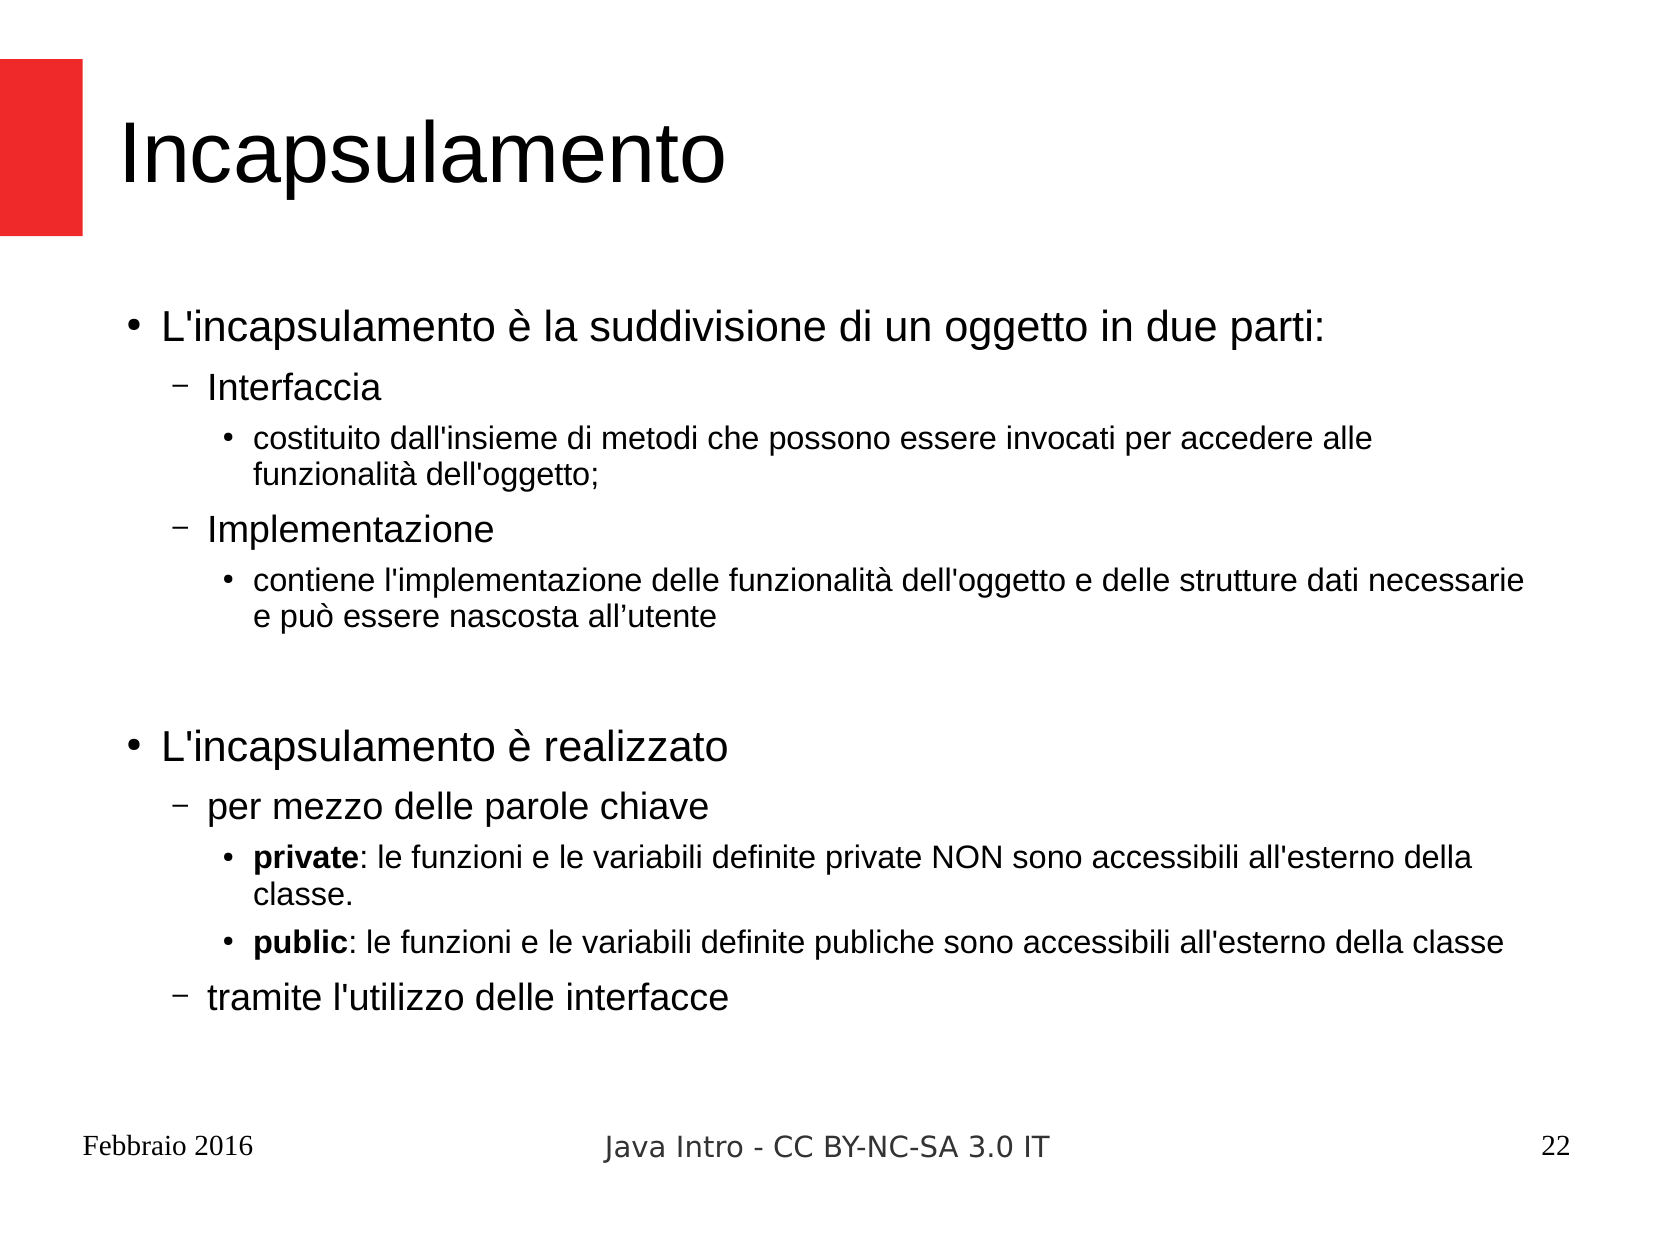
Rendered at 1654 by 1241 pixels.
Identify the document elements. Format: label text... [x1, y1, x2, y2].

list L'incapsulamento è la suddivisione di un oggetto in due parti: Interfaccia costituito dall'insieme di metodi che possono essere invocati per accedere alle funzionalità dell'oggetto; Implementazione contiene l'implementazione delle funzionalità dell'oggetto e delle strutture dati necessarie e può essere nascosta all’utente L'incapsulamento è realizzato per mezzo delle parole chiave private: le funzioni e le variabili definite private NON sono accessibili all'esterno della classe. public: le funzioni e le variabili definite publiche sono accessibili all'esterno della classe tramite l'utilizzo delle interfacce [114, 302, 1539, 1033]
title Incapsulamento [118, 49, 1607, 257]
